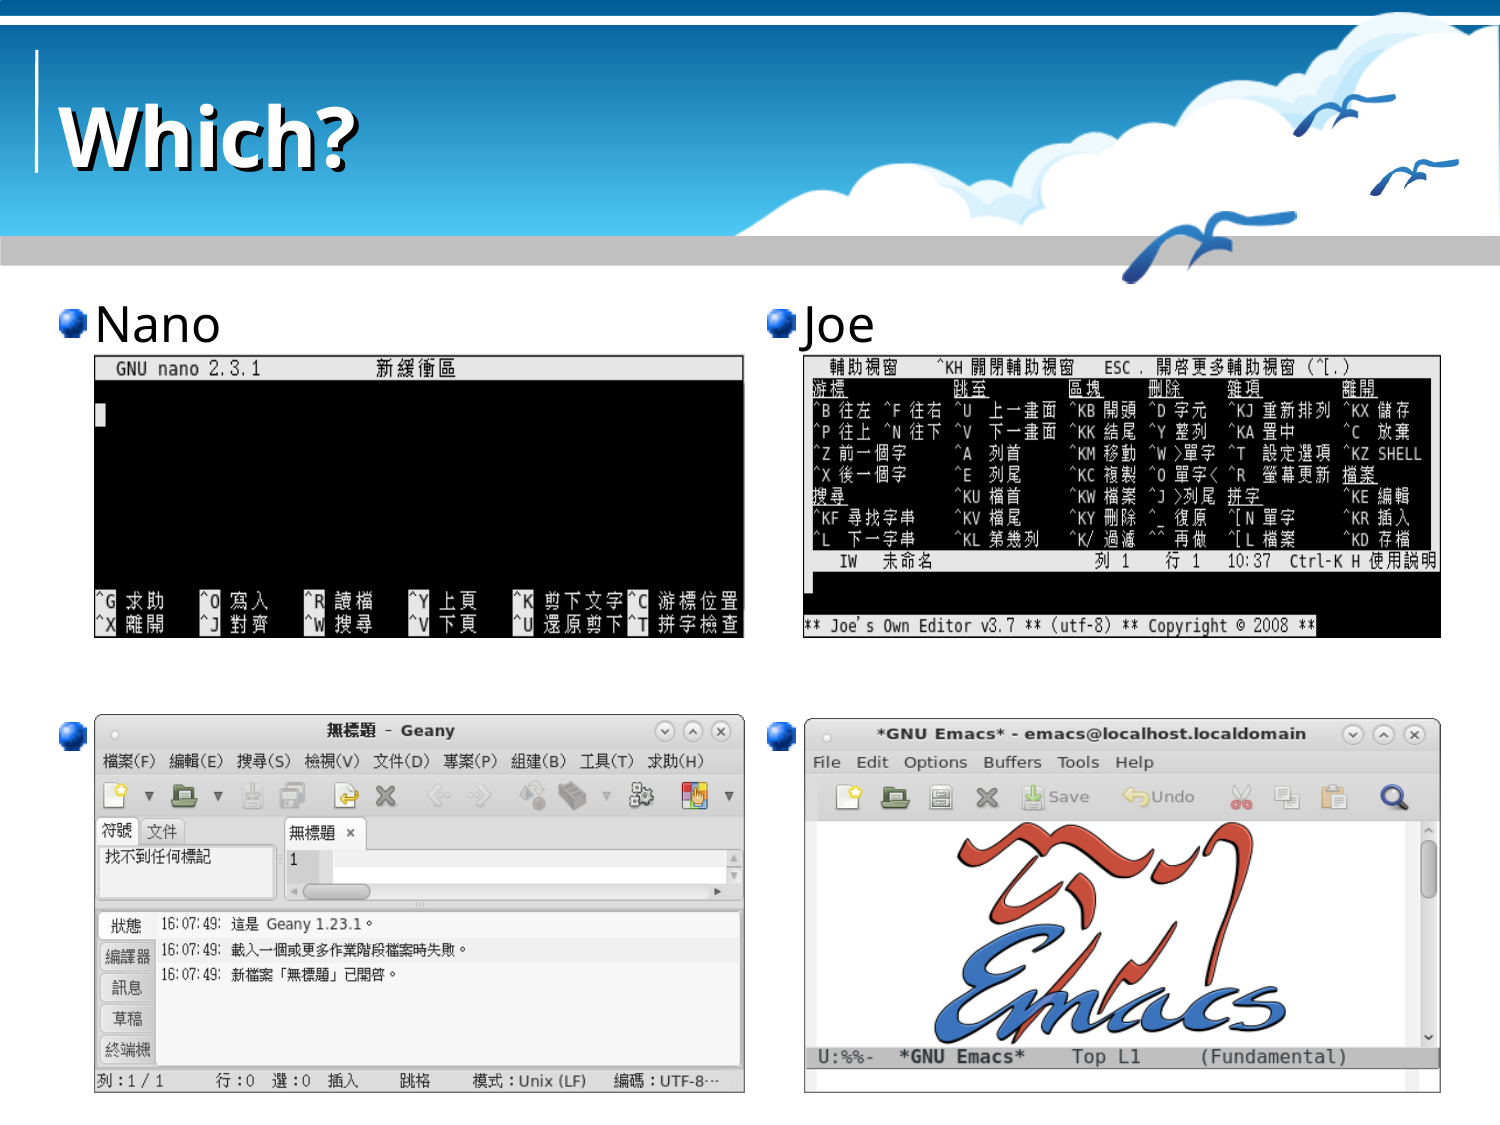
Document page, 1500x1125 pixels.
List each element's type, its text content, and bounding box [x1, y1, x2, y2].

list Joe Emacs [767, 289, 1430, 1069]
list Nano Geany [59, 289, 721, 1069]
picture [804, 718, 1441, 1093]
picture [803, 354, 1441, 638]
picture [730, 12, 1500, 284]
picture [94, 354, 745, 638]
picture [94, 714, 745, 1093]
title Which? [59, 86, 1465, 186]
